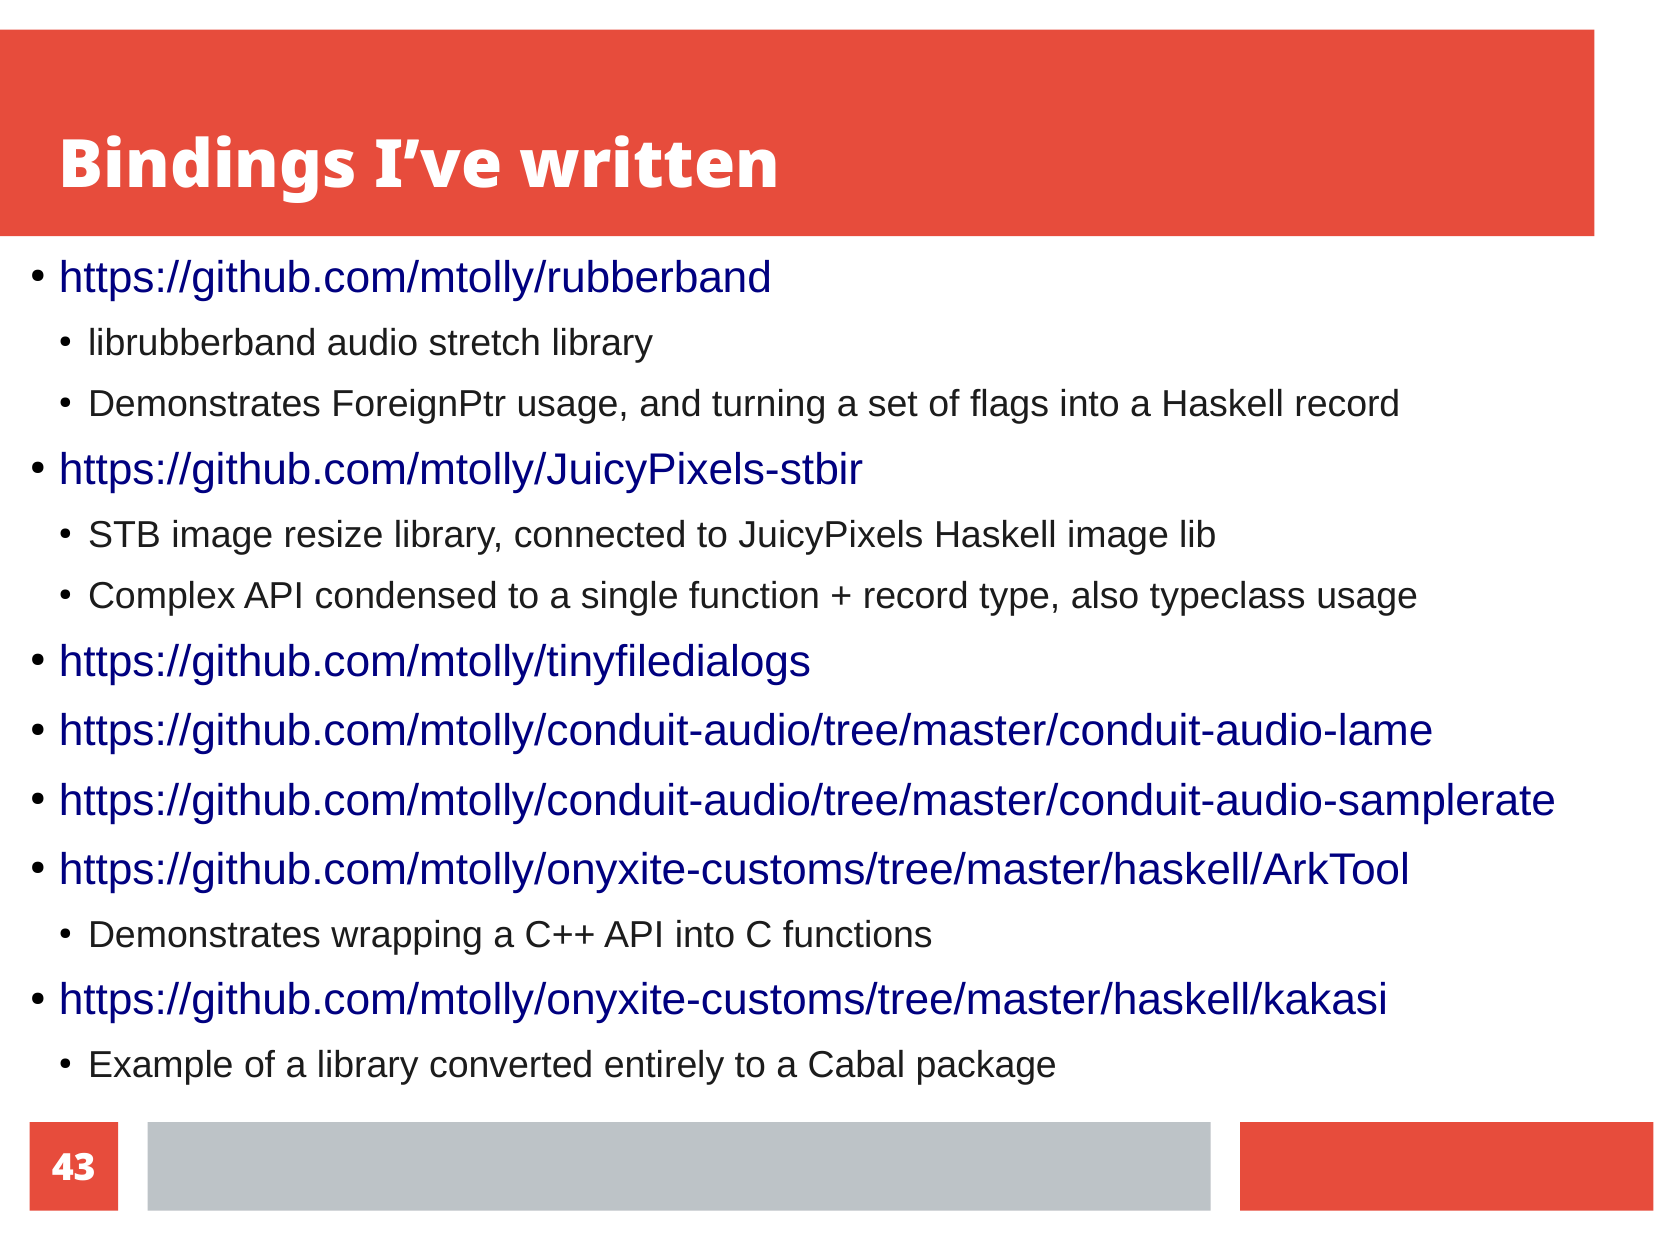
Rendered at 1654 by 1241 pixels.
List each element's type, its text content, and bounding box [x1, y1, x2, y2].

list https://github.com/mtolly/rubberband librubberband audio stretch library Demonstrates ForeignPtr usage, and turning a set of flags into a Haskell record https://github.com/mtolly/JuicyPixels-stbir STB image resize library, connected to JuicyPixels Haskell image lib Complex API condensed to a single function + record type, also typeclass usage https://github.com/mtolly/tinyfiledialogs https://github.com/mtolly/conduit-audio/tree/master/conduit-audio-lame https://github.com/mtolly/conduit-audio/tree/master/conduit-audio-samplerate https://github.com/mtolly/onyxite-customs/tree/master/haskell/ArkTool Demonstrates wrapping a C++ API into C functions https://github.com/mtolly/onyxite-customs/tree/master/haskell/kakasi Example of a library converted entirely to a Cabal package [30, 252, 1621, 1096]
title Bindings I’ve written [59, 59, 1595, 207]
